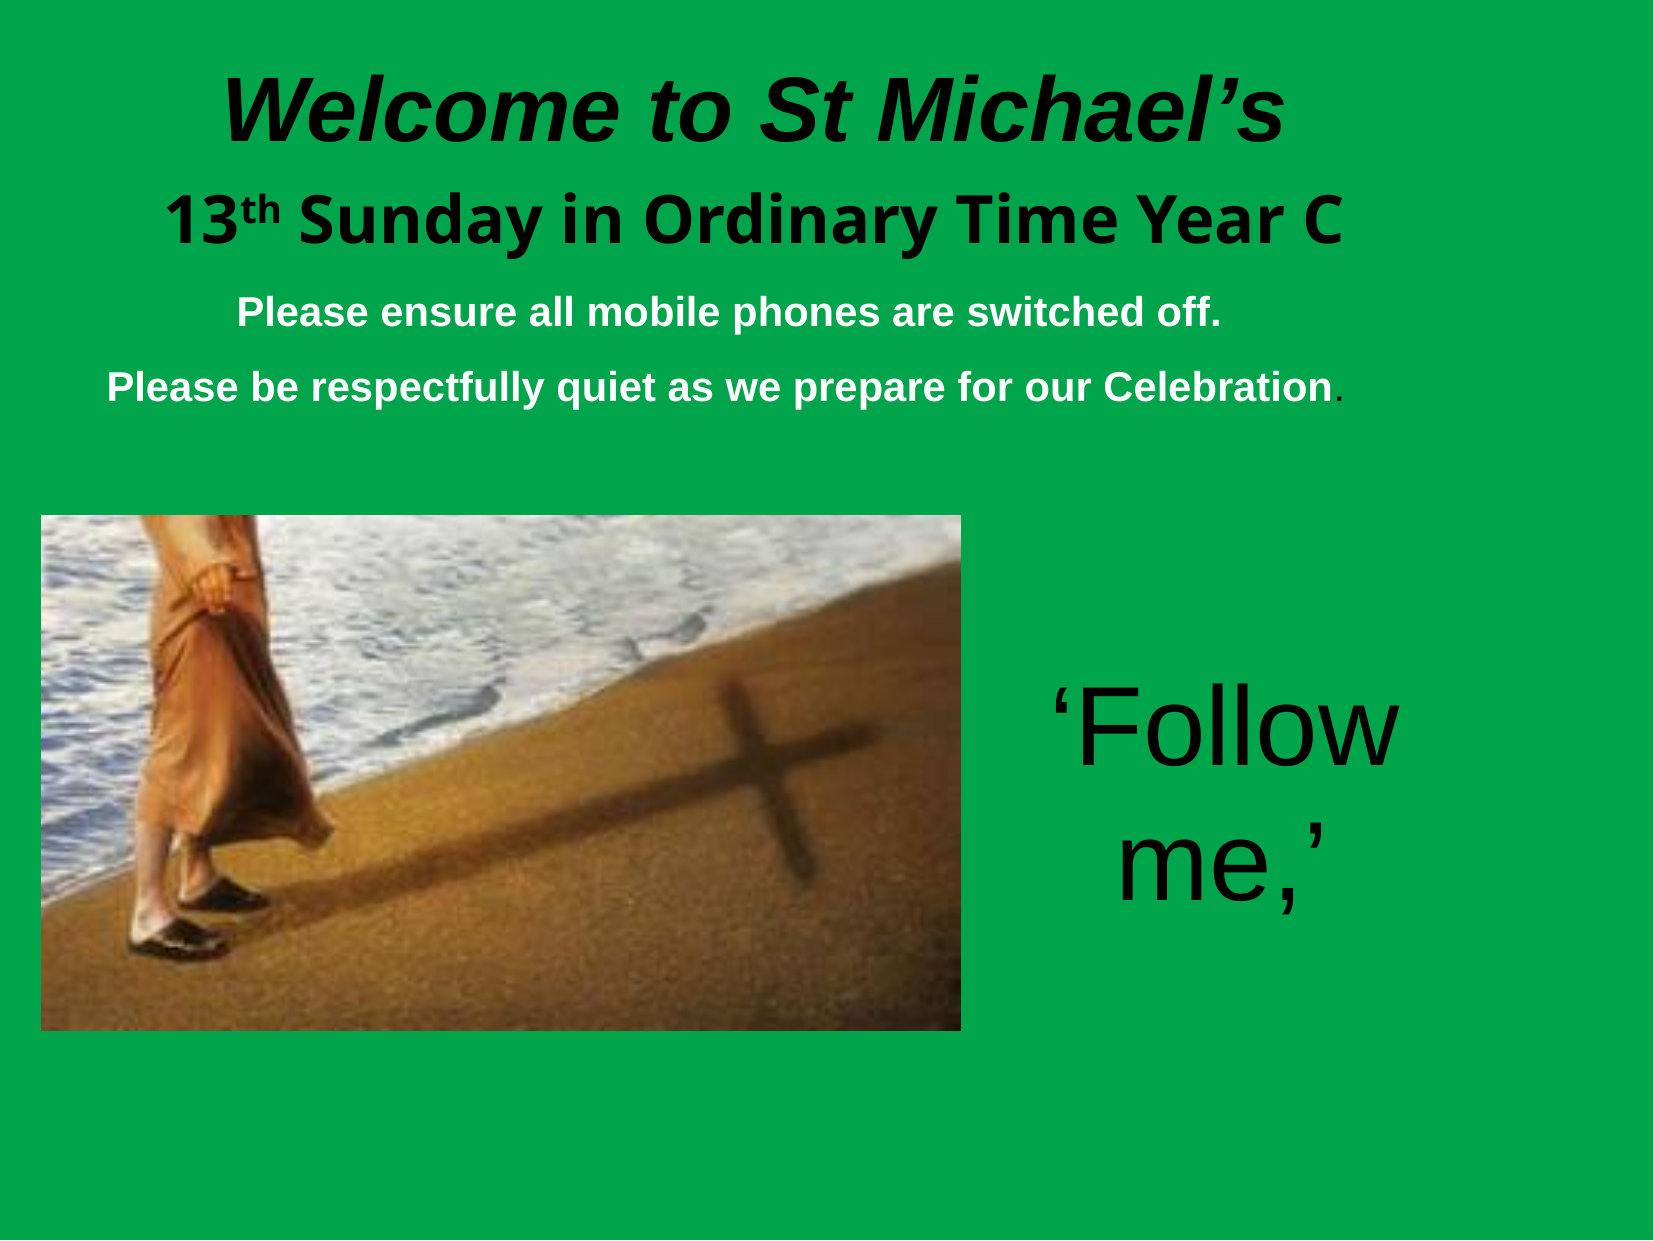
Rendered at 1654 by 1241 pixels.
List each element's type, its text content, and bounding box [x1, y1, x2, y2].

text_box ‘Follow me,’ [984, 645, 1425, 931]
picture [41, 515, 961, 1031]
text_box Welcome to St Michael’s 13th Sunday in Ordinary Time Year C [29, 42, 1480, 279]
text_box Please ensure all mobile phones are switched off. Please be respectfully quiet as we prepare for our Celebration. [67, 276, 1391, 423]
